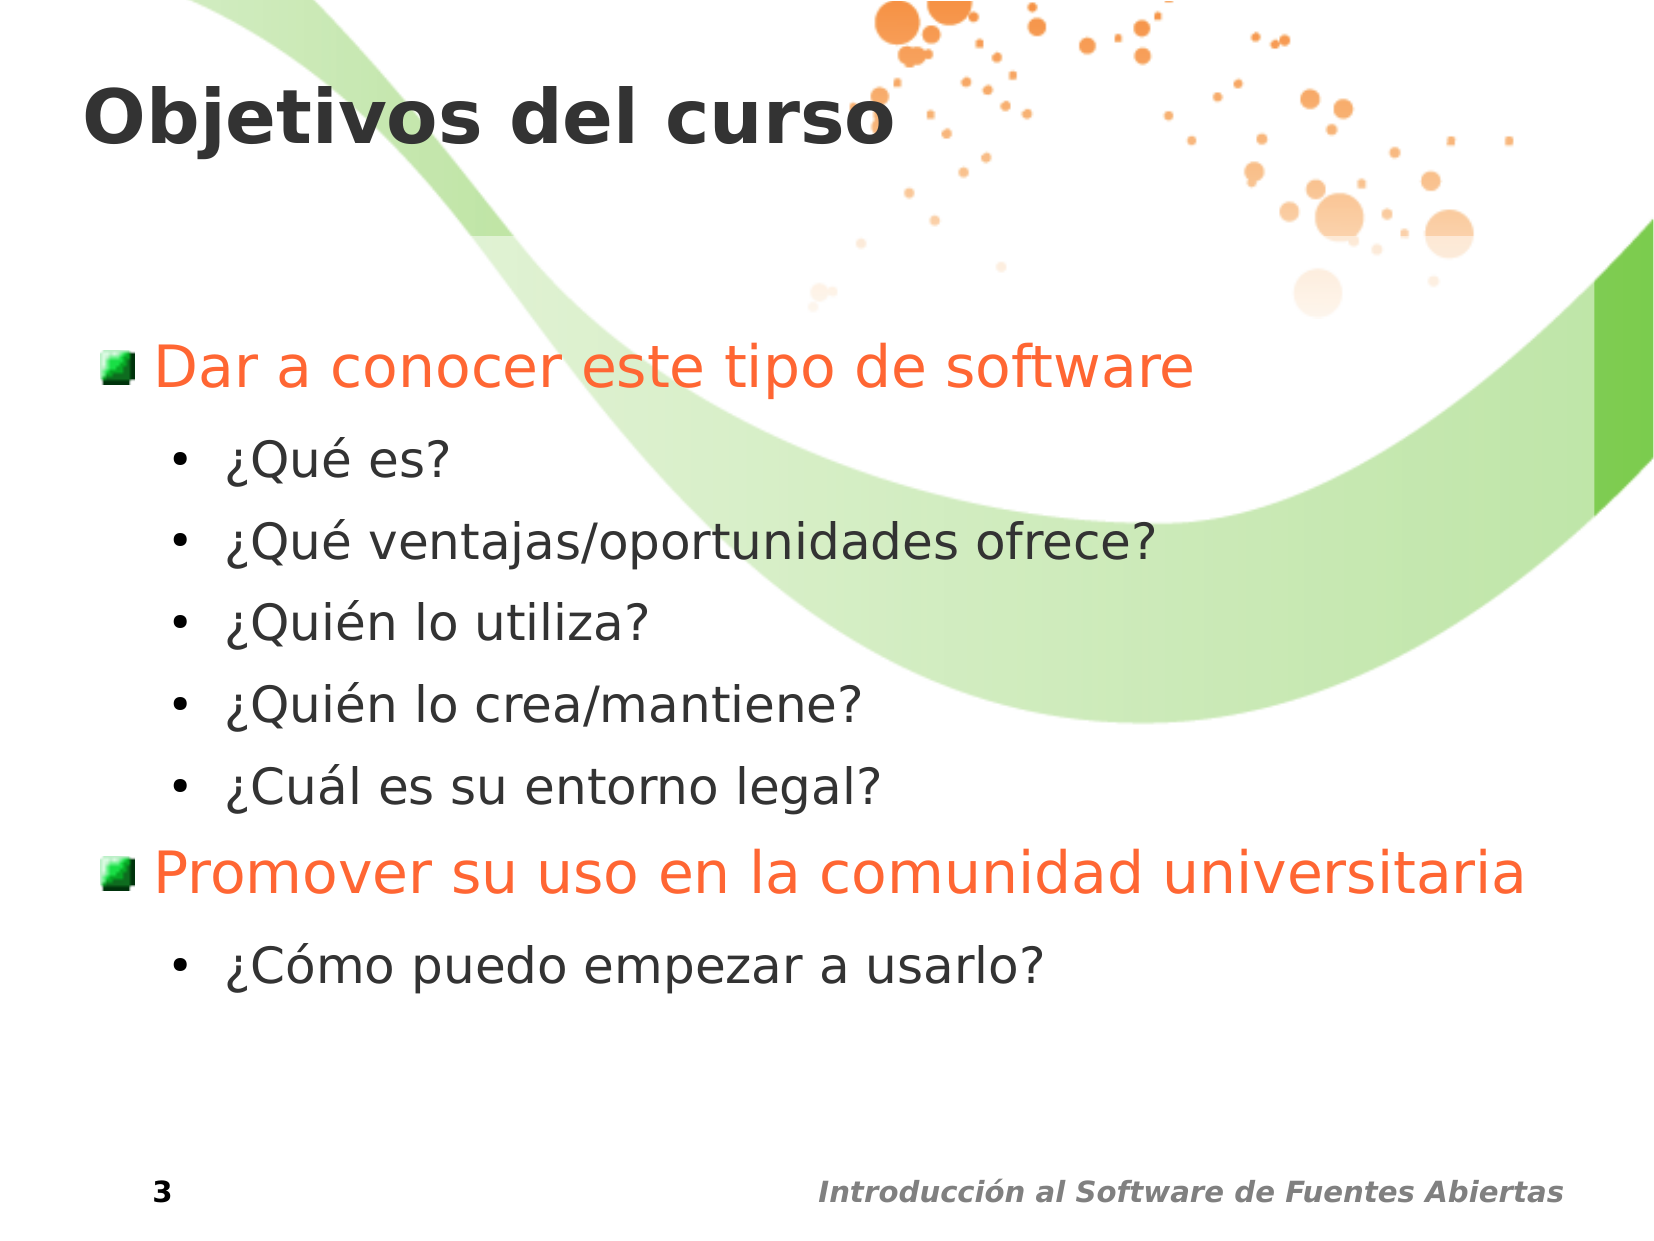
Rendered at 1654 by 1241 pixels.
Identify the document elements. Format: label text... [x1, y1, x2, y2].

list Dar a conocer este tipo de software ¿Qué es? ¿Qué ventajas/oportunidades ofrece? ¿Quién lo utiliza? ¿Quién lo crea/mantiene? ¿Cuál es su entorno legal? Promover su uso en la comunidad universitaria ¿Cómo puedo empezar a usarlo? [82, 236, 1571, 1152]
picture [185, 0, 1654, 754]
title Objetivos del curso [82, 29, 1571, 207]
